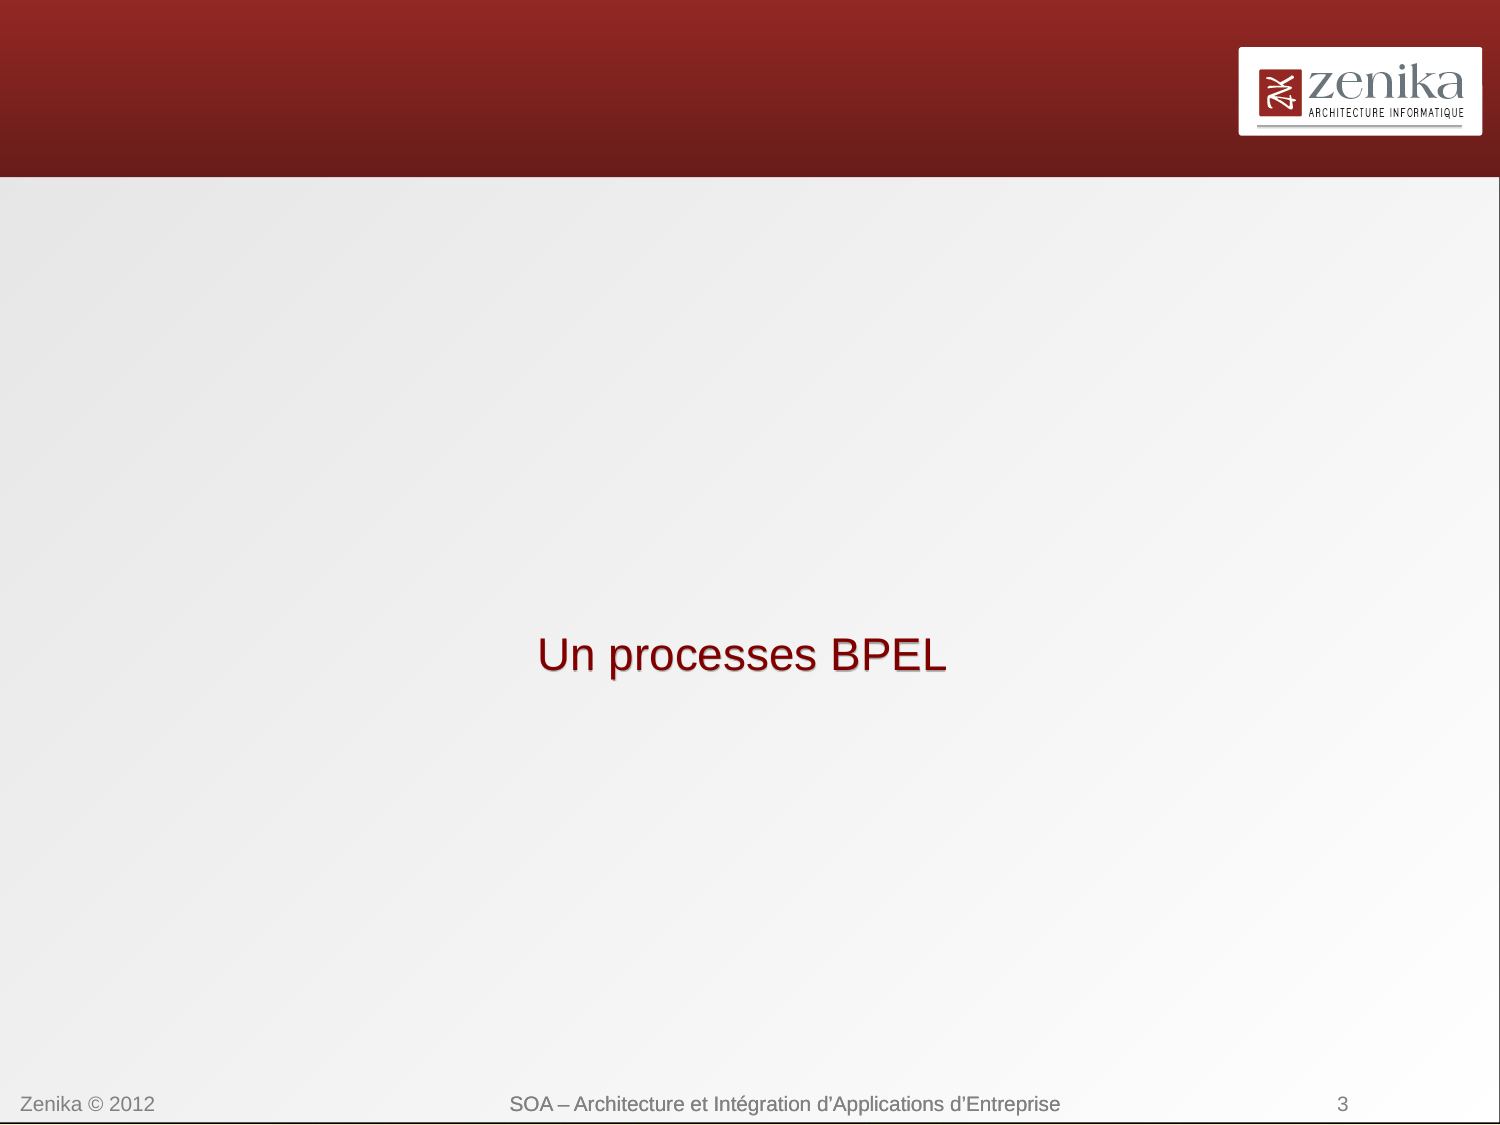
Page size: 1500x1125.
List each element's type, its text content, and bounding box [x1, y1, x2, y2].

list Un processes BPEL [50, 597, 1435, 705]
text_box SOA – Architecture et Intégration d’Applications d’Entreprise [443, 1084, 1128, 1106]
